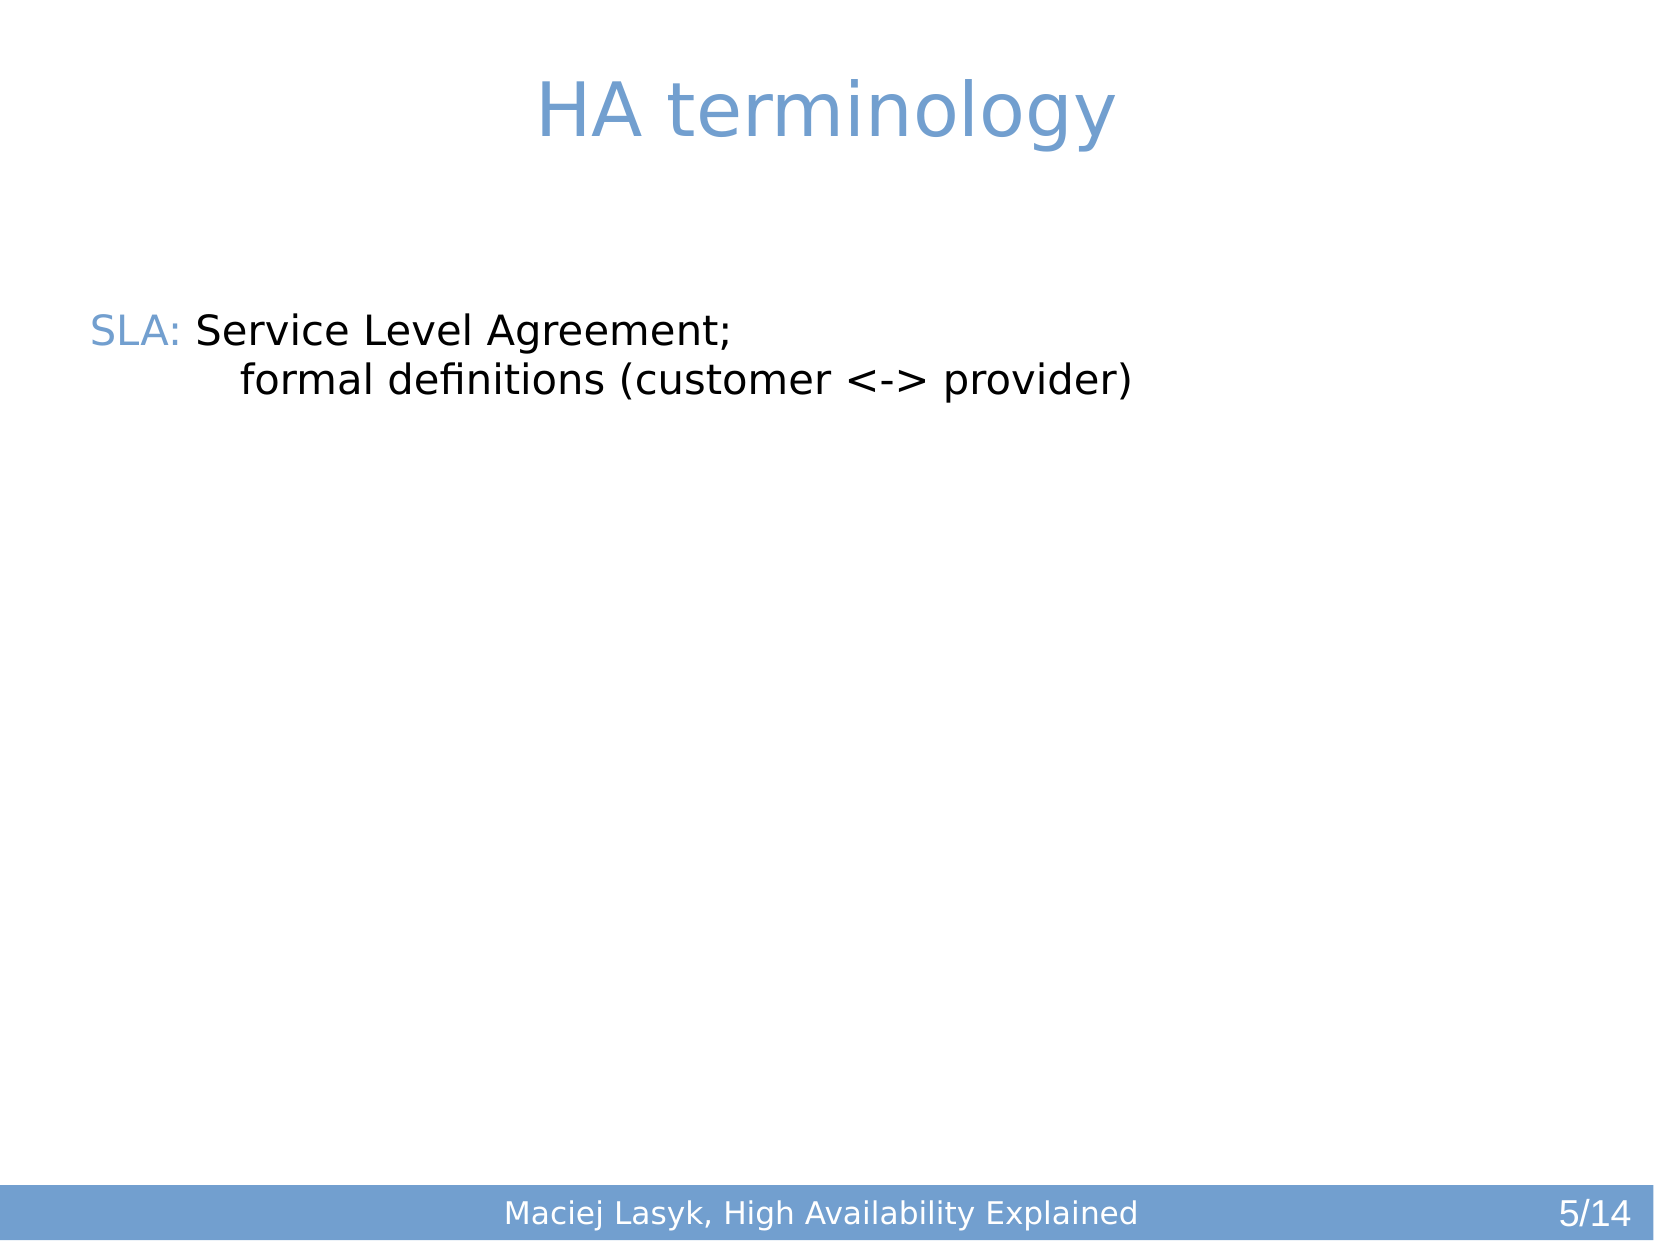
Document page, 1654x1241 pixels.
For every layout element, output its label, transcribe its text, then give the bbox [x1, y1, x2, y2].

text_box HA terminology [520, 60, 1133, 163]
text_box [0, 1185, 1533, 1241]
text_box Maciej Lasyk, High Availability Explained [489, 1188, 1165, 1240]
text_box SLA: Service Level Agreement; formal definitions (customer <-> provider) [75, 299, 1149, 412]
text_box 5/14 [1533, 1185, 1647, 1241]
text_box [1647, 1185, 1654, 1241]
